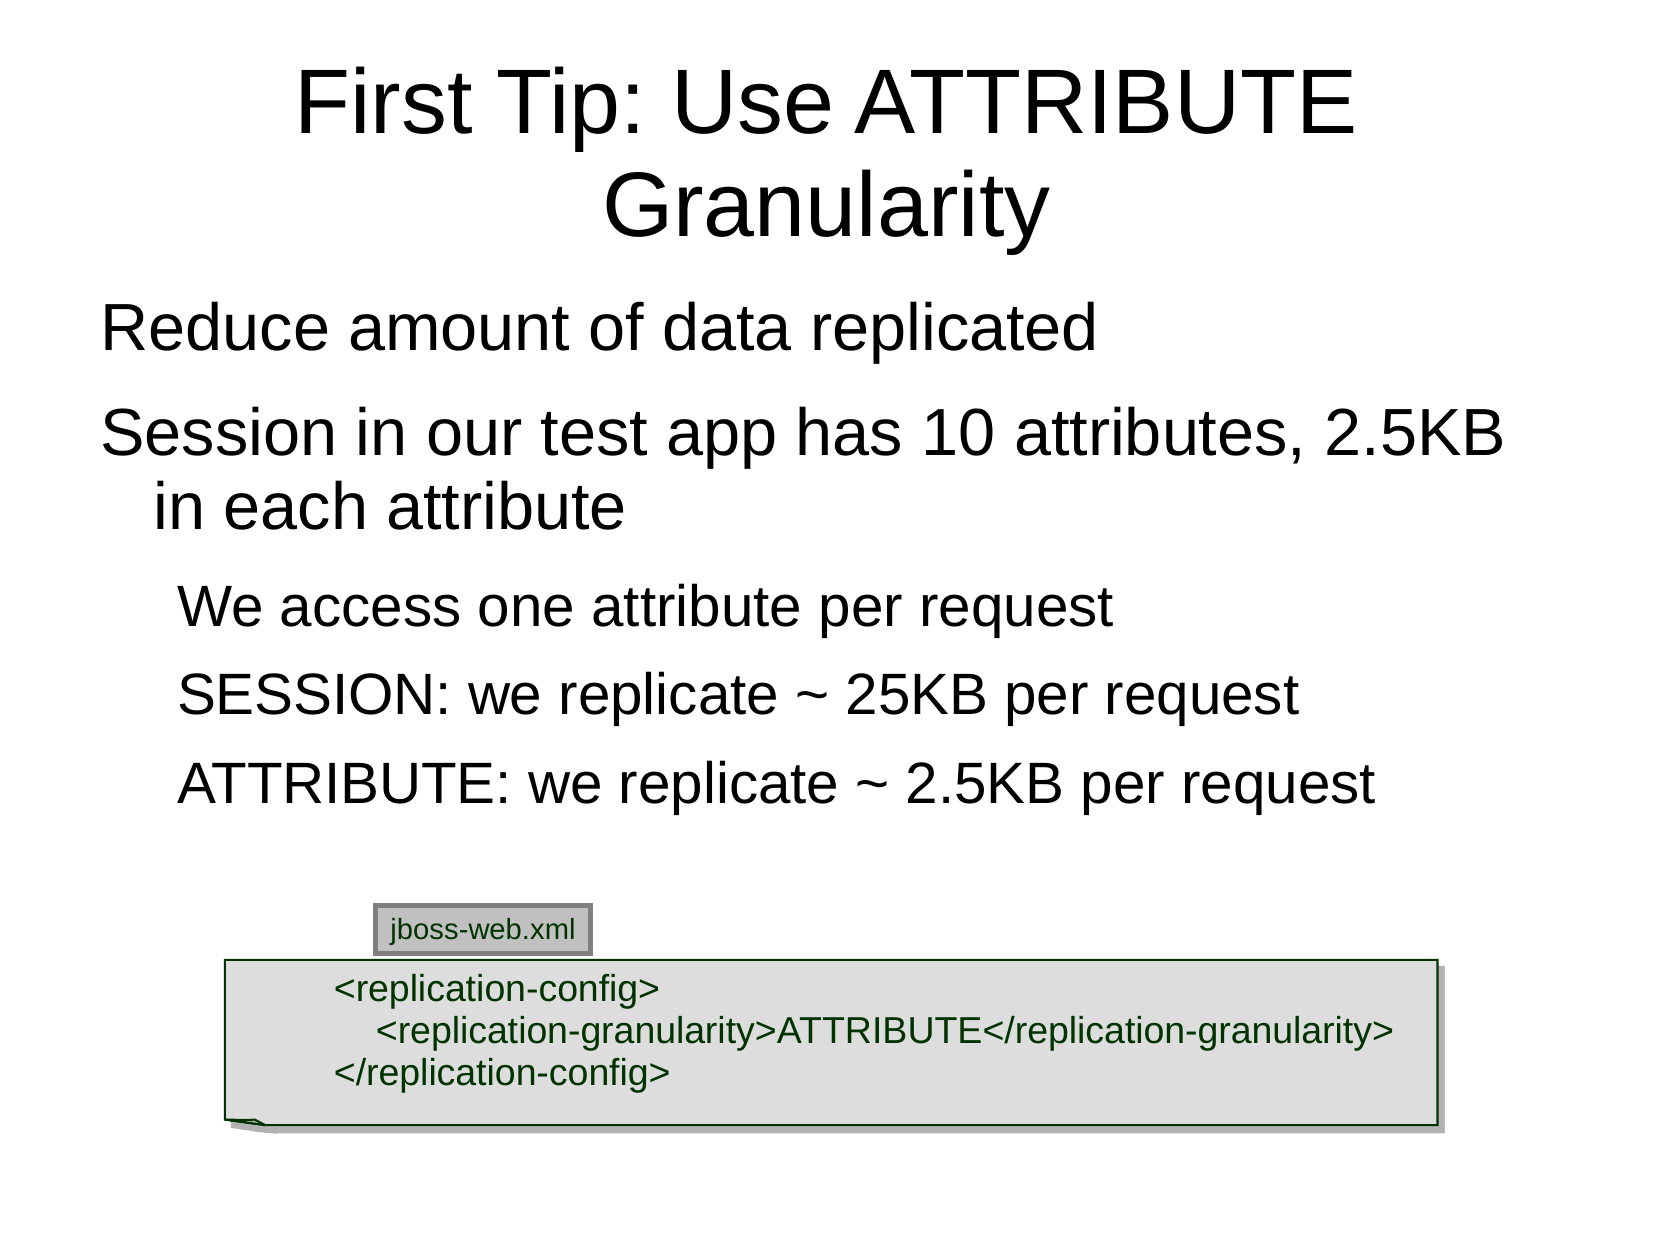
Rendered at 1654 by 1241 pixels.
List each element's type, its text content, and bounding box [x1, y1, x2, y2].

text_box <replication-config> <replication-granularity>ATTRIBUTE</replication-granularity> </replication-config> [224, 959, 1438, 1126]
title First Tip: Use ATTRIBUTE Granularity [82, 49, 1571, 257]
list Reduce amount of data replicated Session in our test app has 10 attributes, 2.5KB in each attribute We access one attribute per request SESSION: we replicate ~ 25KB per request ATTRIBUTE: we replicate ~ 2.5KB per request [82, 290, 1571, 1094]
text_box jboss-web.xml [375, 905, 591, 954]
